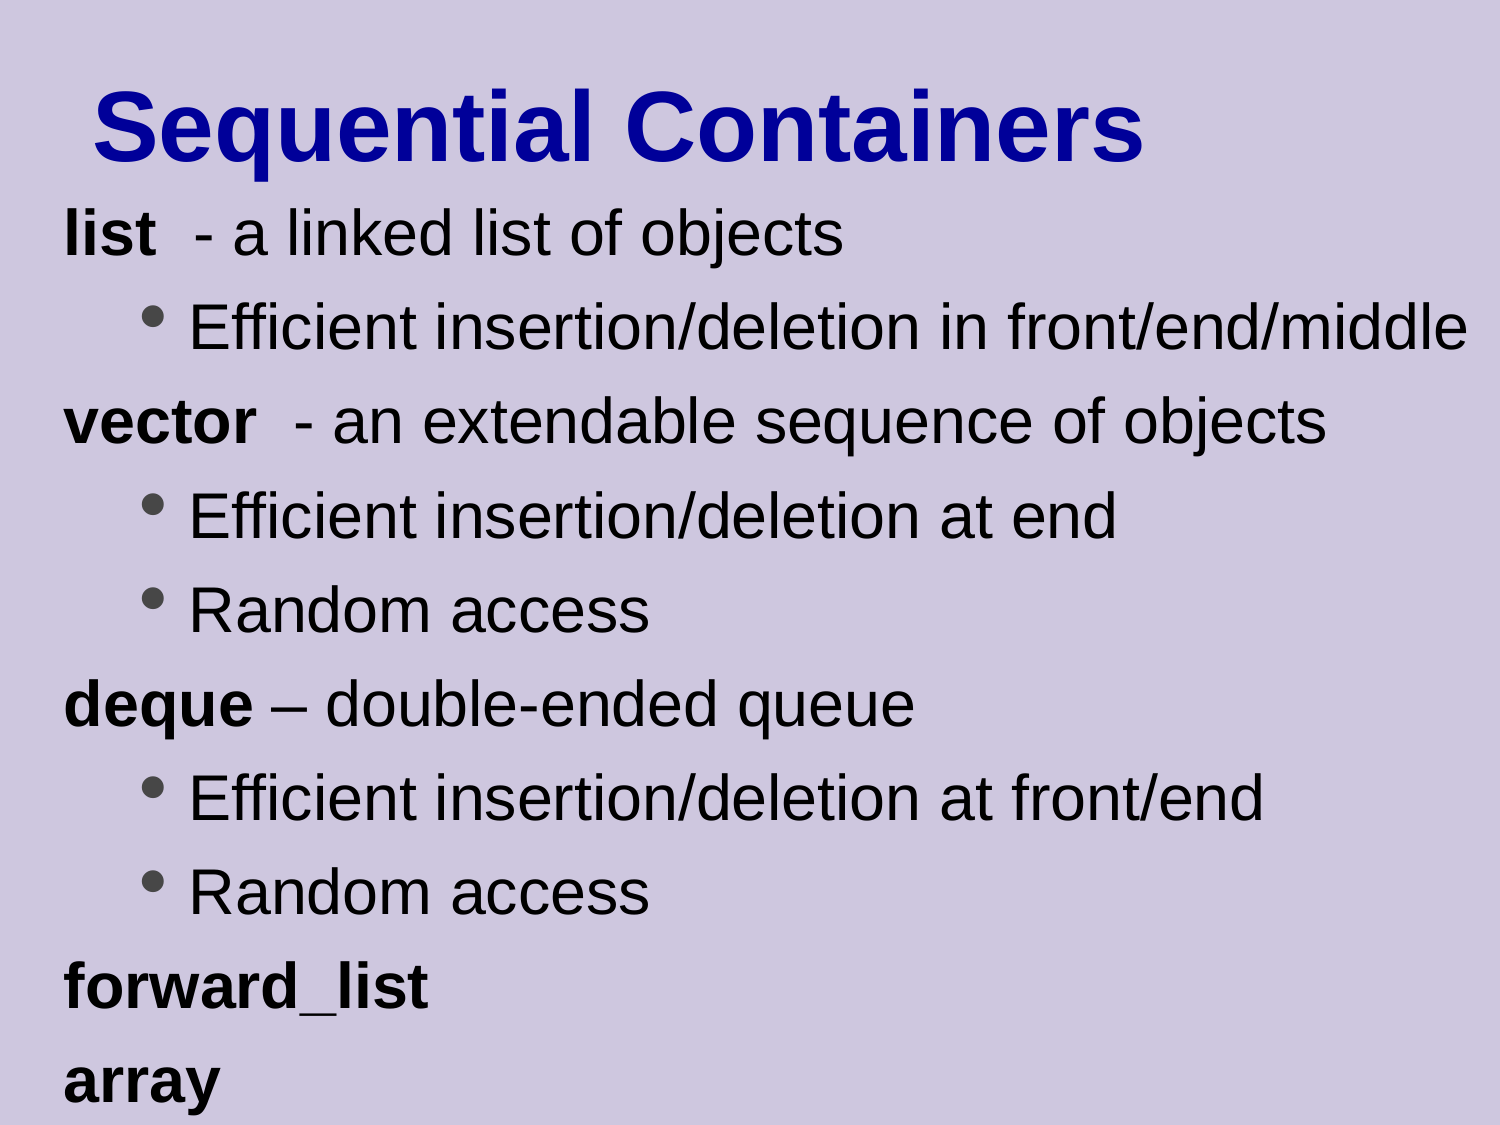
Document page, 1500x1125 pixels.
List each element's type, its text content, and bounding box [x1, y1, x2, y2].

title Sequential Containers [77, 20, 1346, 223]
list list - a linked list of objects Efficient insertion/deletion in front/end/middle vector - an extendable sequence of objects Efficient insertion/deletion at end Random access deque – double-ended queue Efficient insertion/deletion at front/end Random access forward_list array [49, 183, 1500, 1125]
